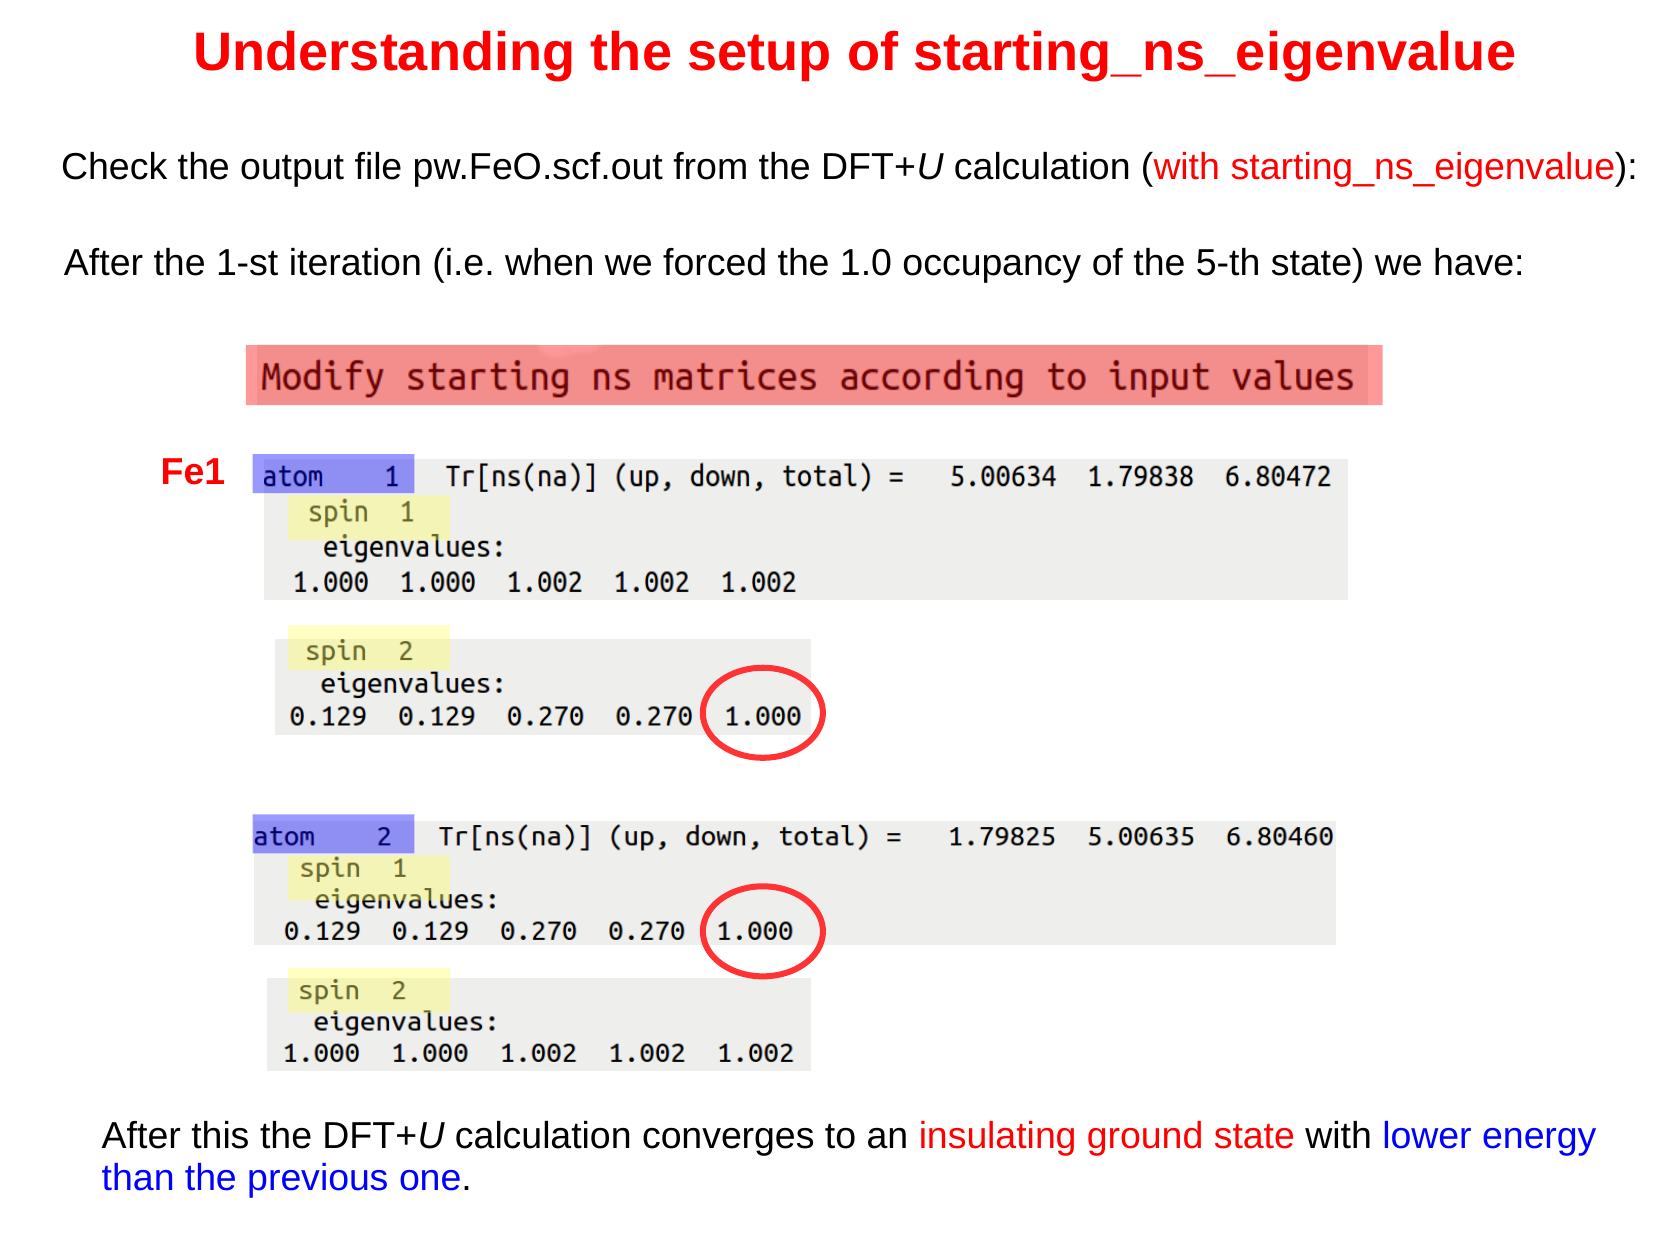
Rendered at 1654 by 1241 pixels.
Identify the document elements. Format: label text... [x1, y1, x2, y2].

text_box After the 1-st iteration (i.e. when we forced the 1.0 occupancy of the 5-th state) we have: [49, 234, 1541, 292]
text_box Check the output file pw.FeO.scf.out from the DFT+U calculation (with starting_ns_eigenvalue): [46, 138, 1653, 196]
picture [267, 978, 811, 1071]
picture [706, 890, 819, 946]
picture [254, 821, 1336, 946]
picture [706, 671, 811, 736]
text_box [288, 495, 450, 541]
text_box [252, 814, 415, 854]
text_box [252, 454, 415, 494]
text_box After this the DFT+U calculation converges to an insulating ground state with lower energy than the previous one. [86, 1107, 1612, 1206]
text_box [288, 855, 450, 901]
text_box [288, 625, 450, 671]
picture [264, 459, 1348, 601]
text_box [288, 967, 450, 1013]
text_box Fe1 [145, 442, 241, 500]
title Understanding the setup of starting_ns_eigenvalue [145, 21, 1566, 83]
text_box [245, 345, 1383, 406]
picture [275, 639, 811, 736]
